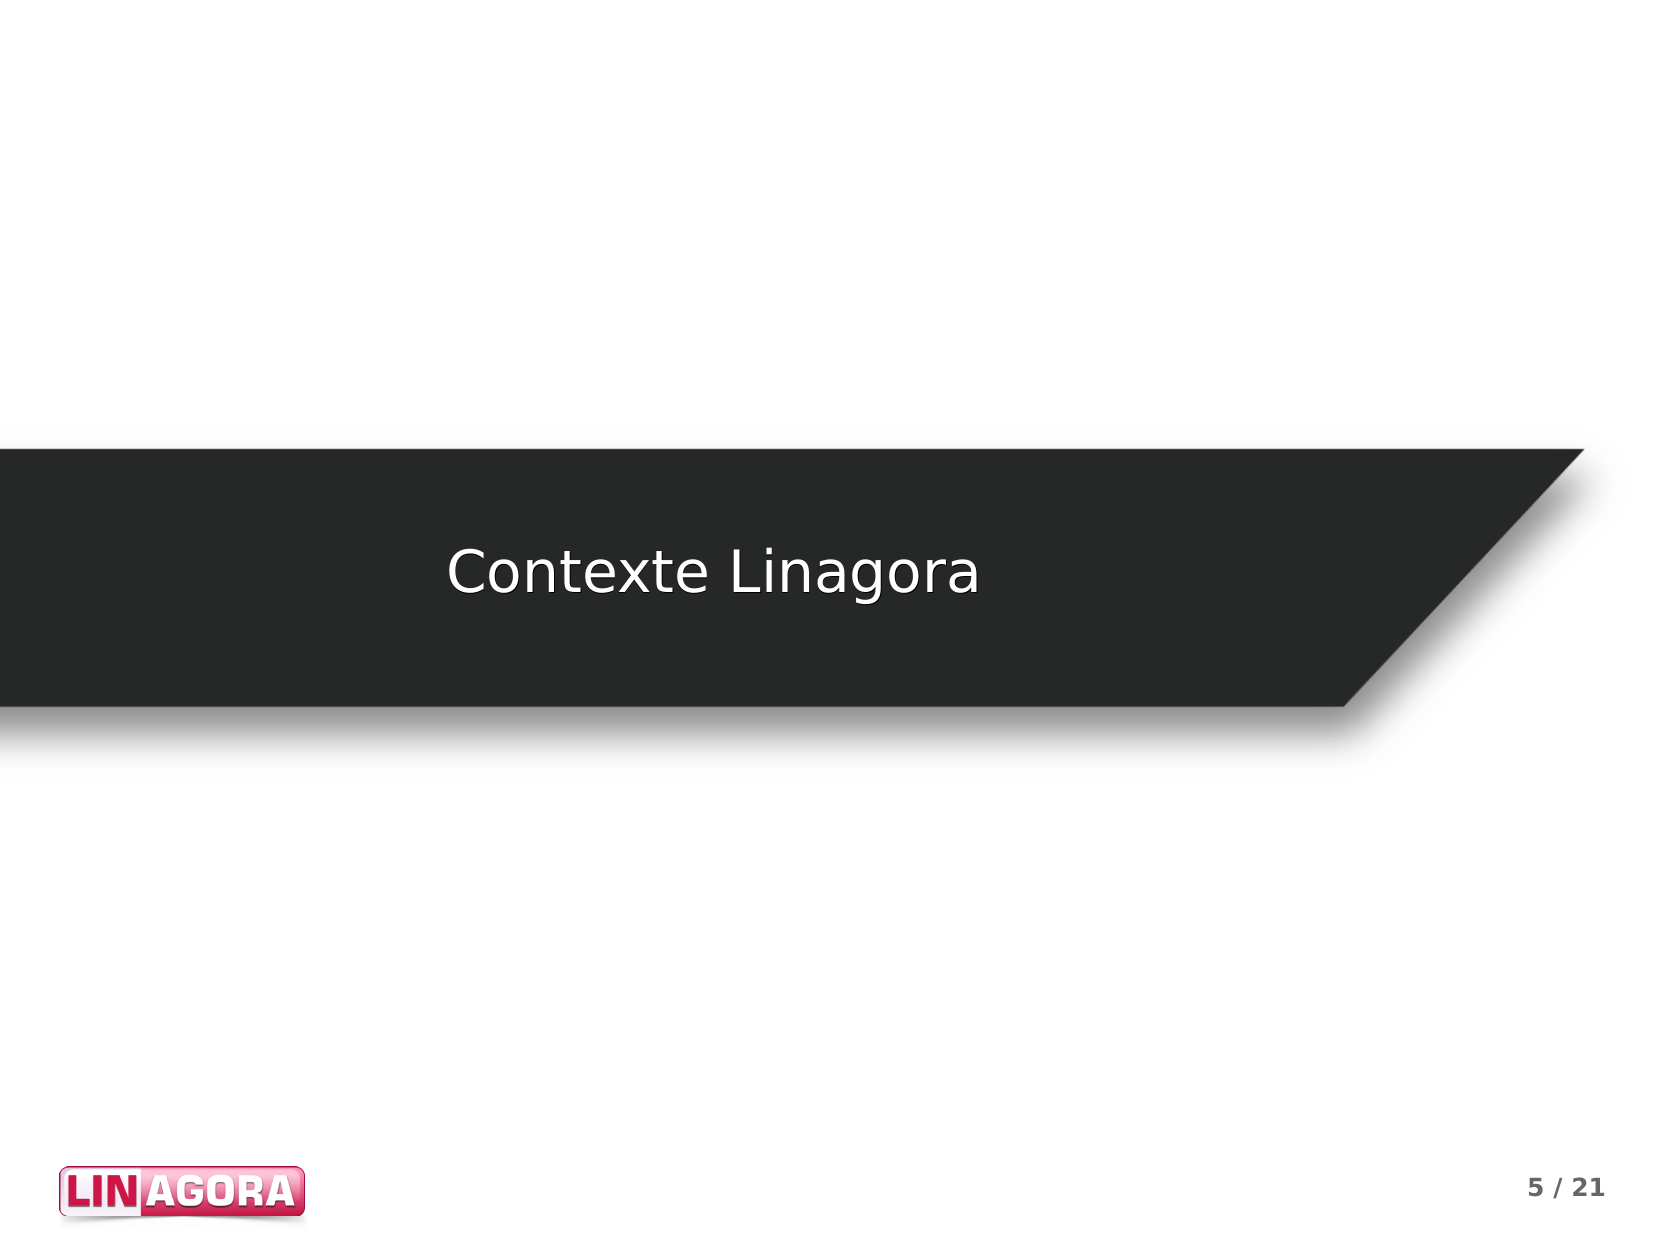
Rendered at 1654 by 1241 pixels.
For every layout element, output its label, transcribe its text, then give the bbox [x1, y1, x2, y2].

picture [0, 416, 1630, 792]
picture [59, 1166, 308, 1229]
title Contexte Linagora [82, 460, 1347, 686]
